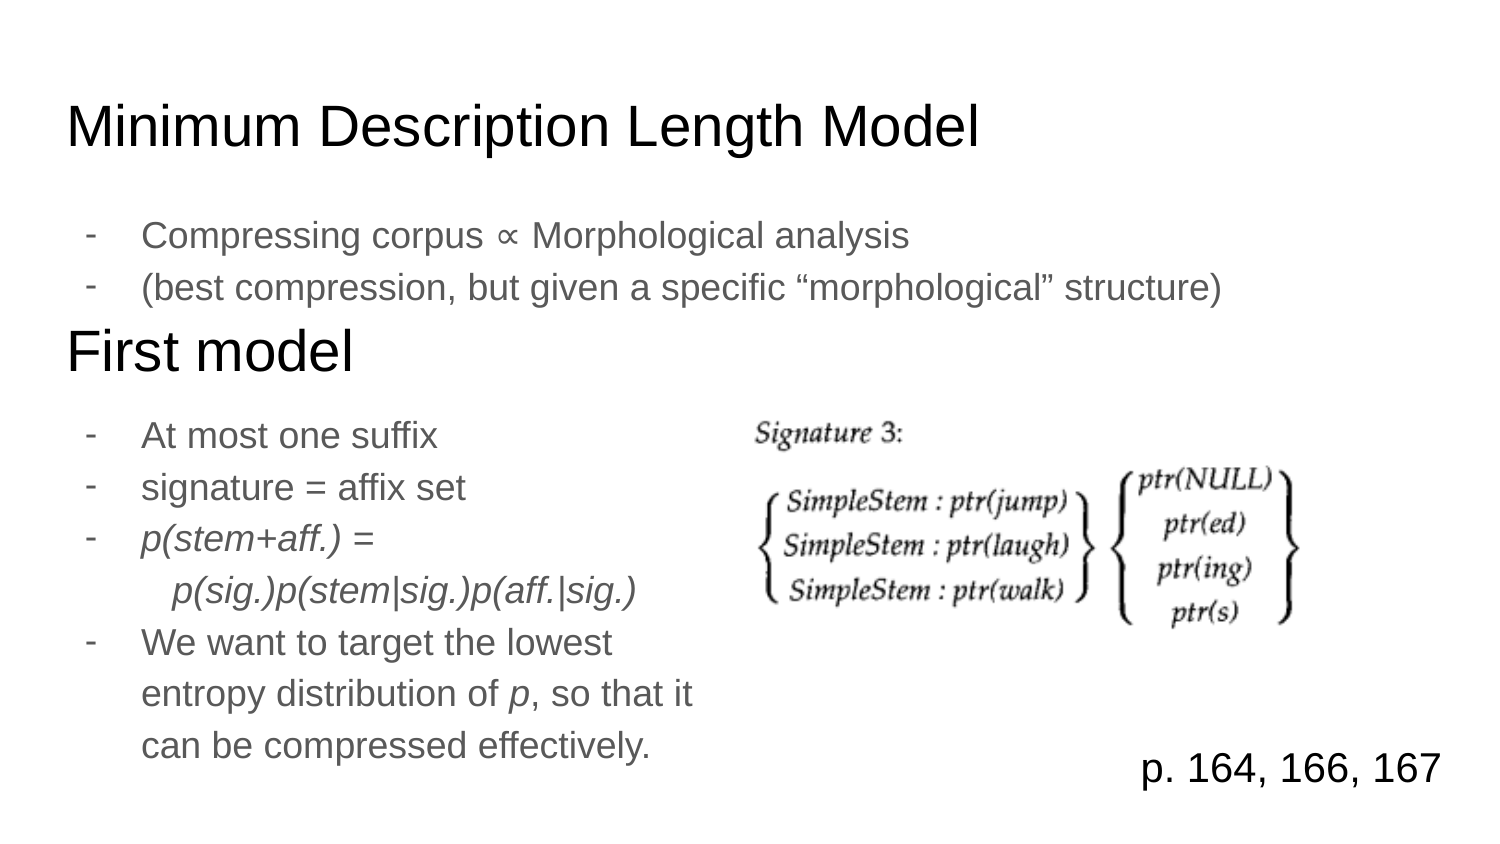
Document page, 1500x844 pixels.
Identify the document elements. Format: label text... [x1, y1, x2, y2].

list Compressing corpus ∝ Morphological analysis (best compression, but given a specific “morphological” structure) [51, 189, 1449, 297]
list At most one suffix signature = affix set p(stem+aff.) = p(sig.)p(stem|sig.)p(aff.|sig.) We want to target the lowest entropy distribution of p, so that it can be compressed effectively. [51, 389, 727, 741]
title Minimum Description Length Model [51, 72, 1449, 167]
picture [742, 403, 1320, 657]
title p. 164, 166, 167 [1069, 711, 1458, 806]
title First model [51, 297, 1449, 392]
